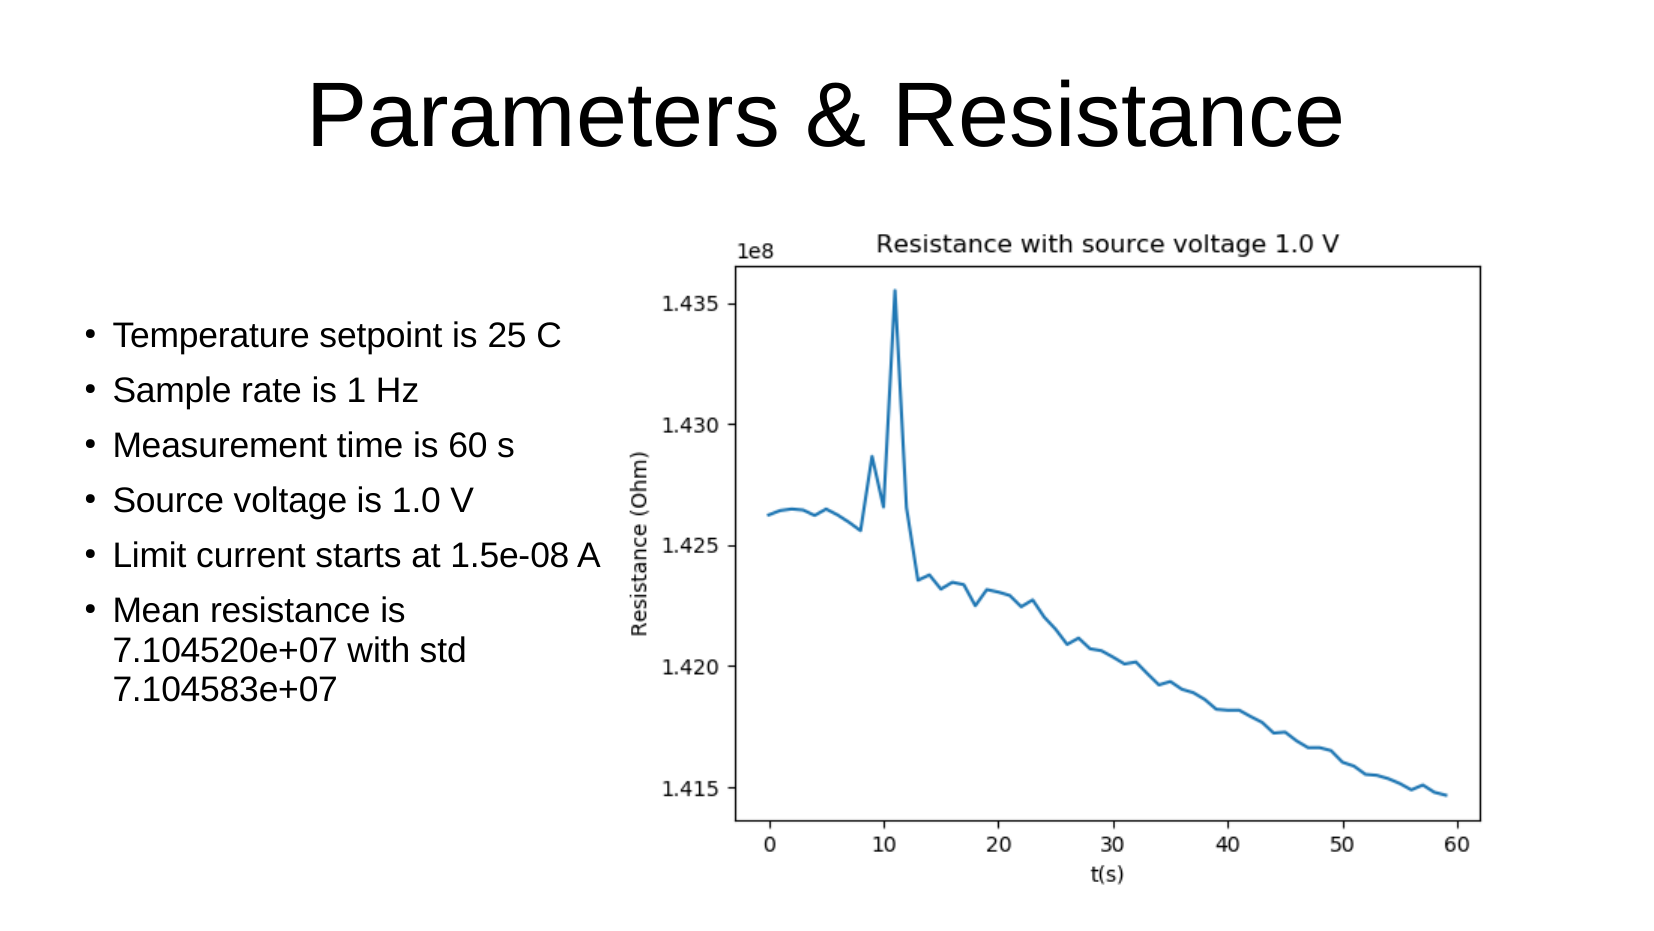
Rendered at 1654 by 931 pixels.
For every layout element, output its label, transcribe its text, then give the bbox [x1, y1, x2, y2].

picture [615, 179, 1576, 900]
list Temperature setpoint is 25 C Sample rate is 1 Hz Measurement time is 60 s Source voltage is 1.0 V Limit current starts at 1.5e-08 A Mean resistance is 7.104520e+07 with std 7.104583e+07 [75, 315, 608, 735]
title Parameters & Resistance [82, 37, 1571, 193]
